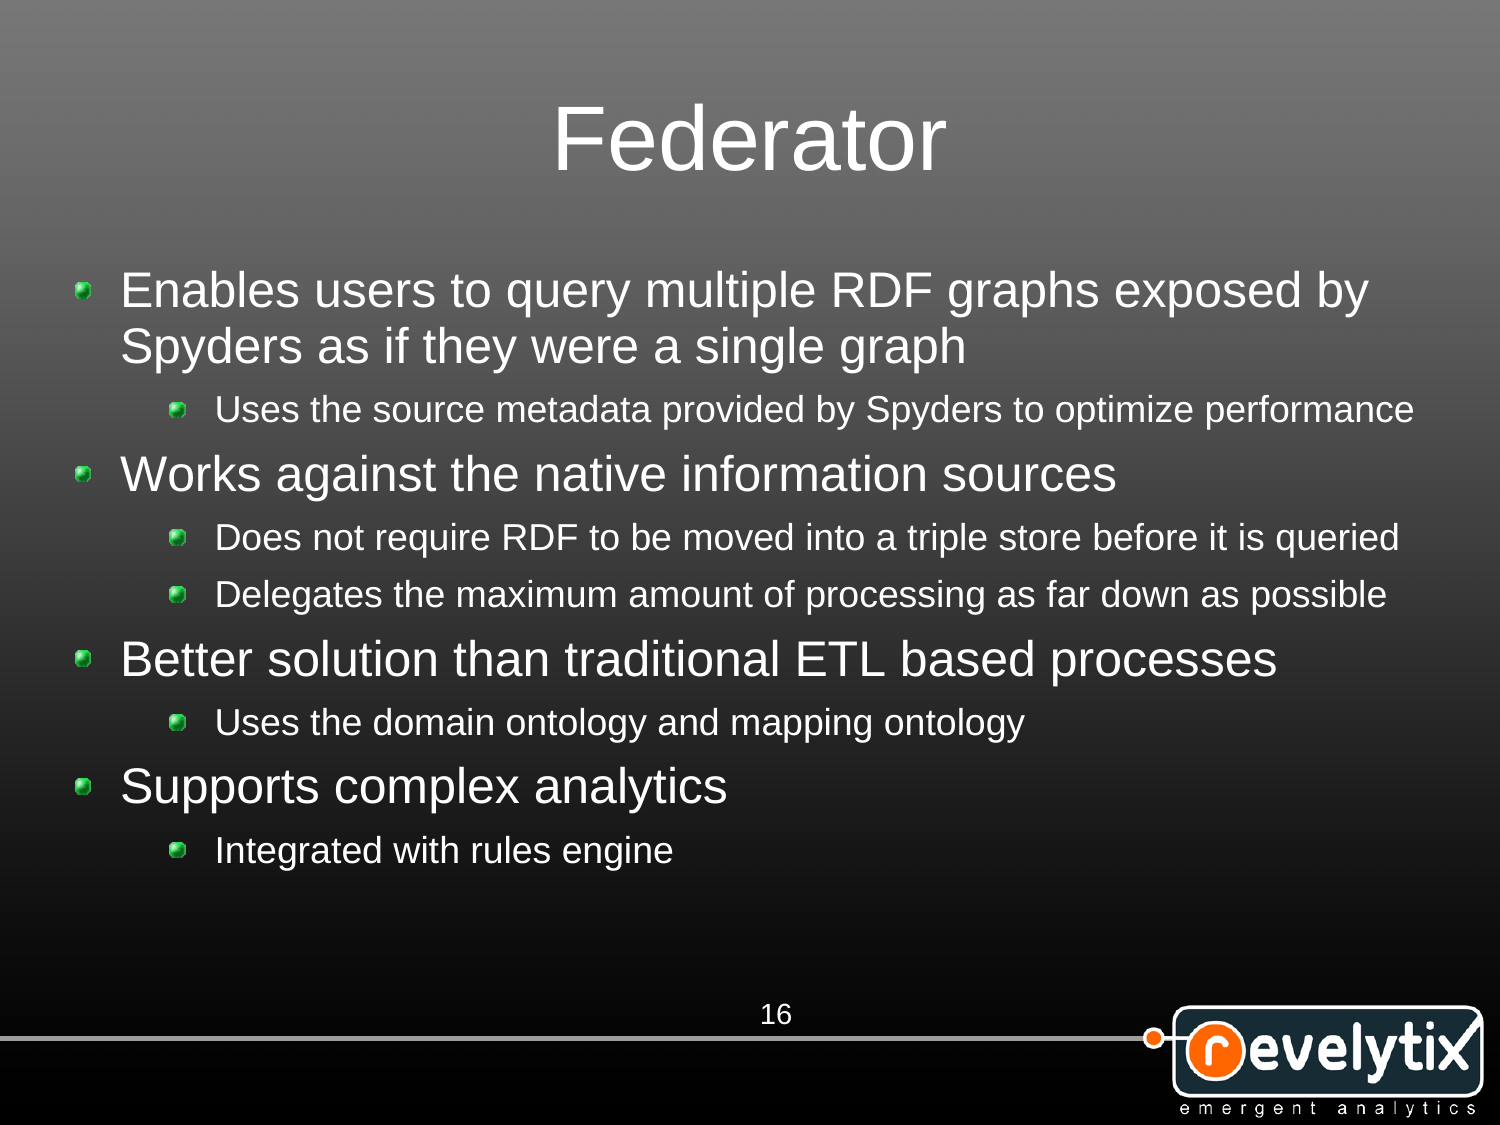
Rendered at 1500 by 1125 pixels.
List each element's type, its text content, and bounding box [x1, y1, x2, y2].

title Federator [75, 52, 1426, 226]
picture [0, 0, 1500, 1125]
list Enables users to query multiple RDF graphs exposed by Spyders as if they were a single graph Uses the source metadata provided by Spyders to optimize performance Works against the native information sources Does not require RDF to be moved into a triple store before it is queried Delegates the maximum amount of processing as far down as possible Better solution than traditional ETL based processes Uses the domain ontology and mapping ontology Supports complex analytics Integrated with rules engine [75, 262, 1426, 991]
